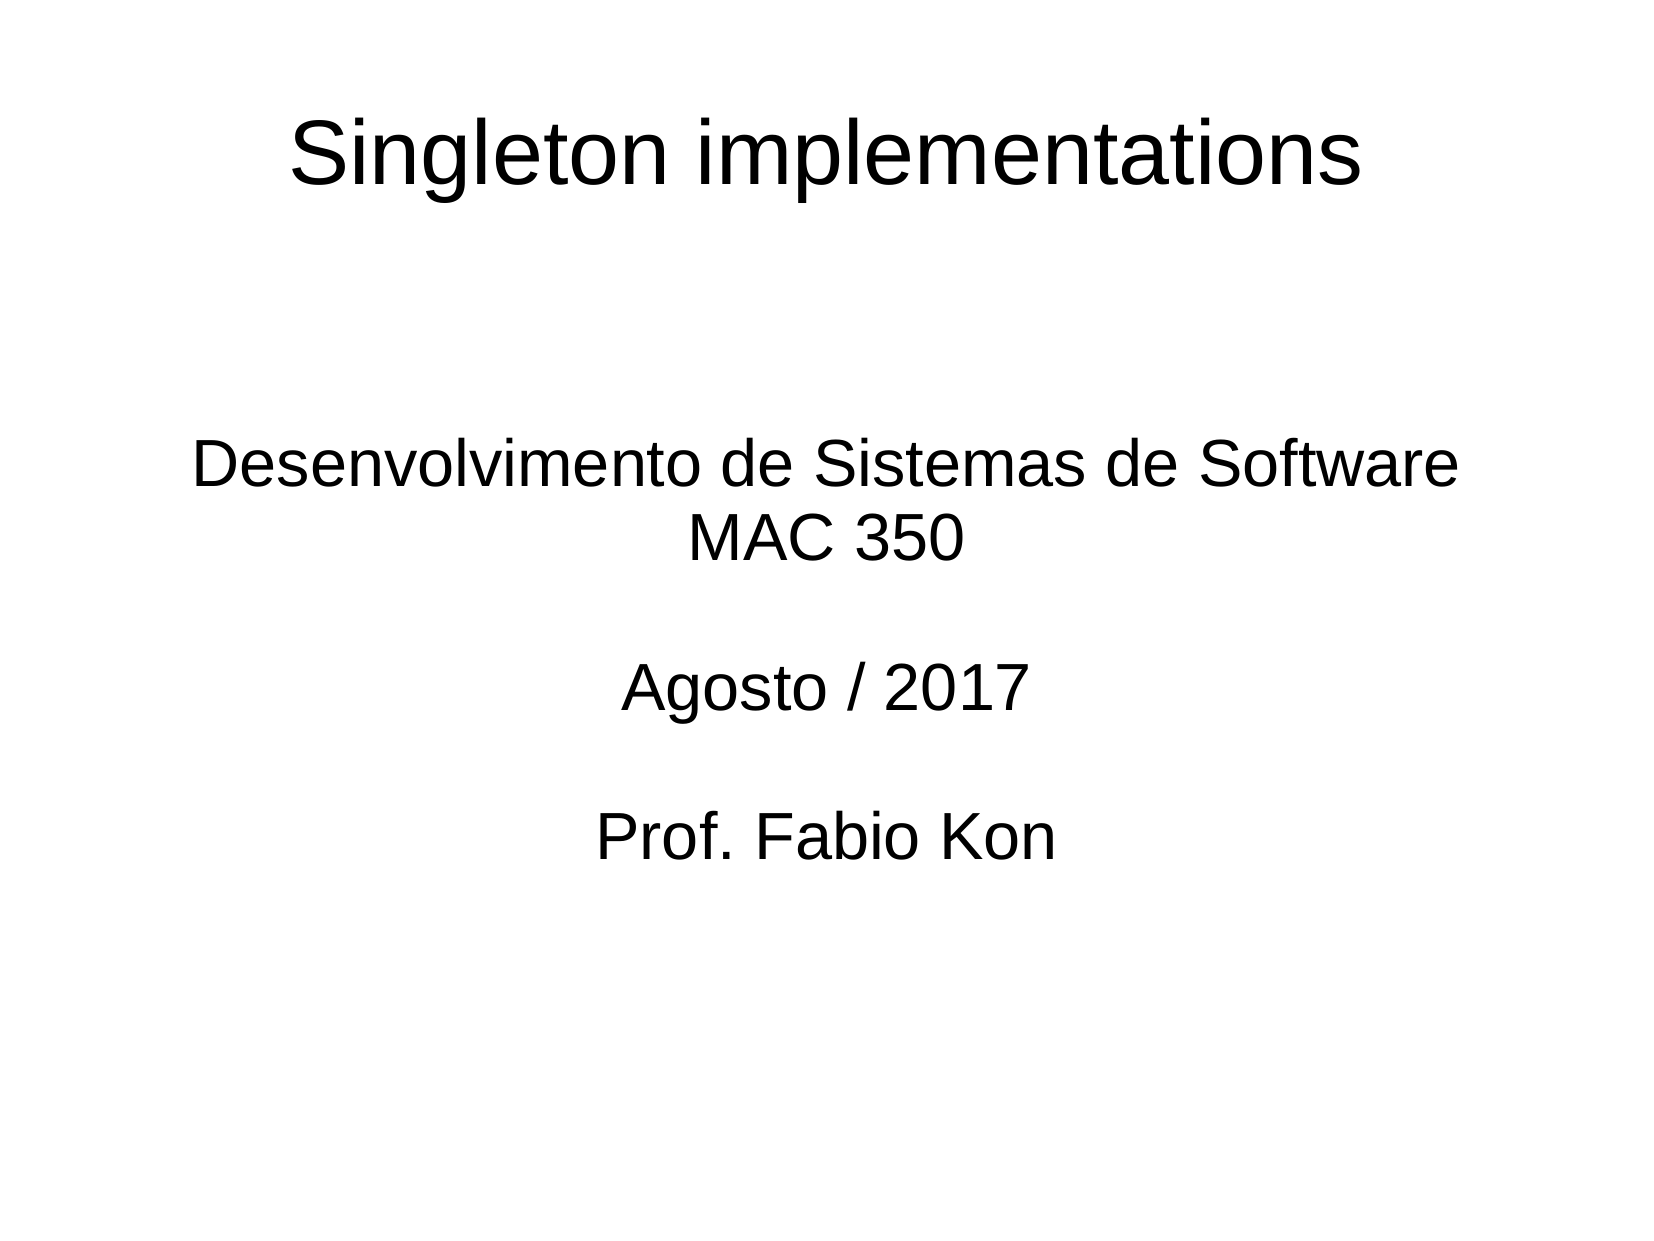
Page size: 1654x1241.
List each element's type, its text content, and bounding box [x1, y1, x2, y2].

subtitle Desenvolvimento de Sistemas de Software MAC 350 Agosto / 2017 Prof. Fabio Kon [82, 290, 1571, 1010]
title Singleton implementations [82, 49, 1571, 257]
